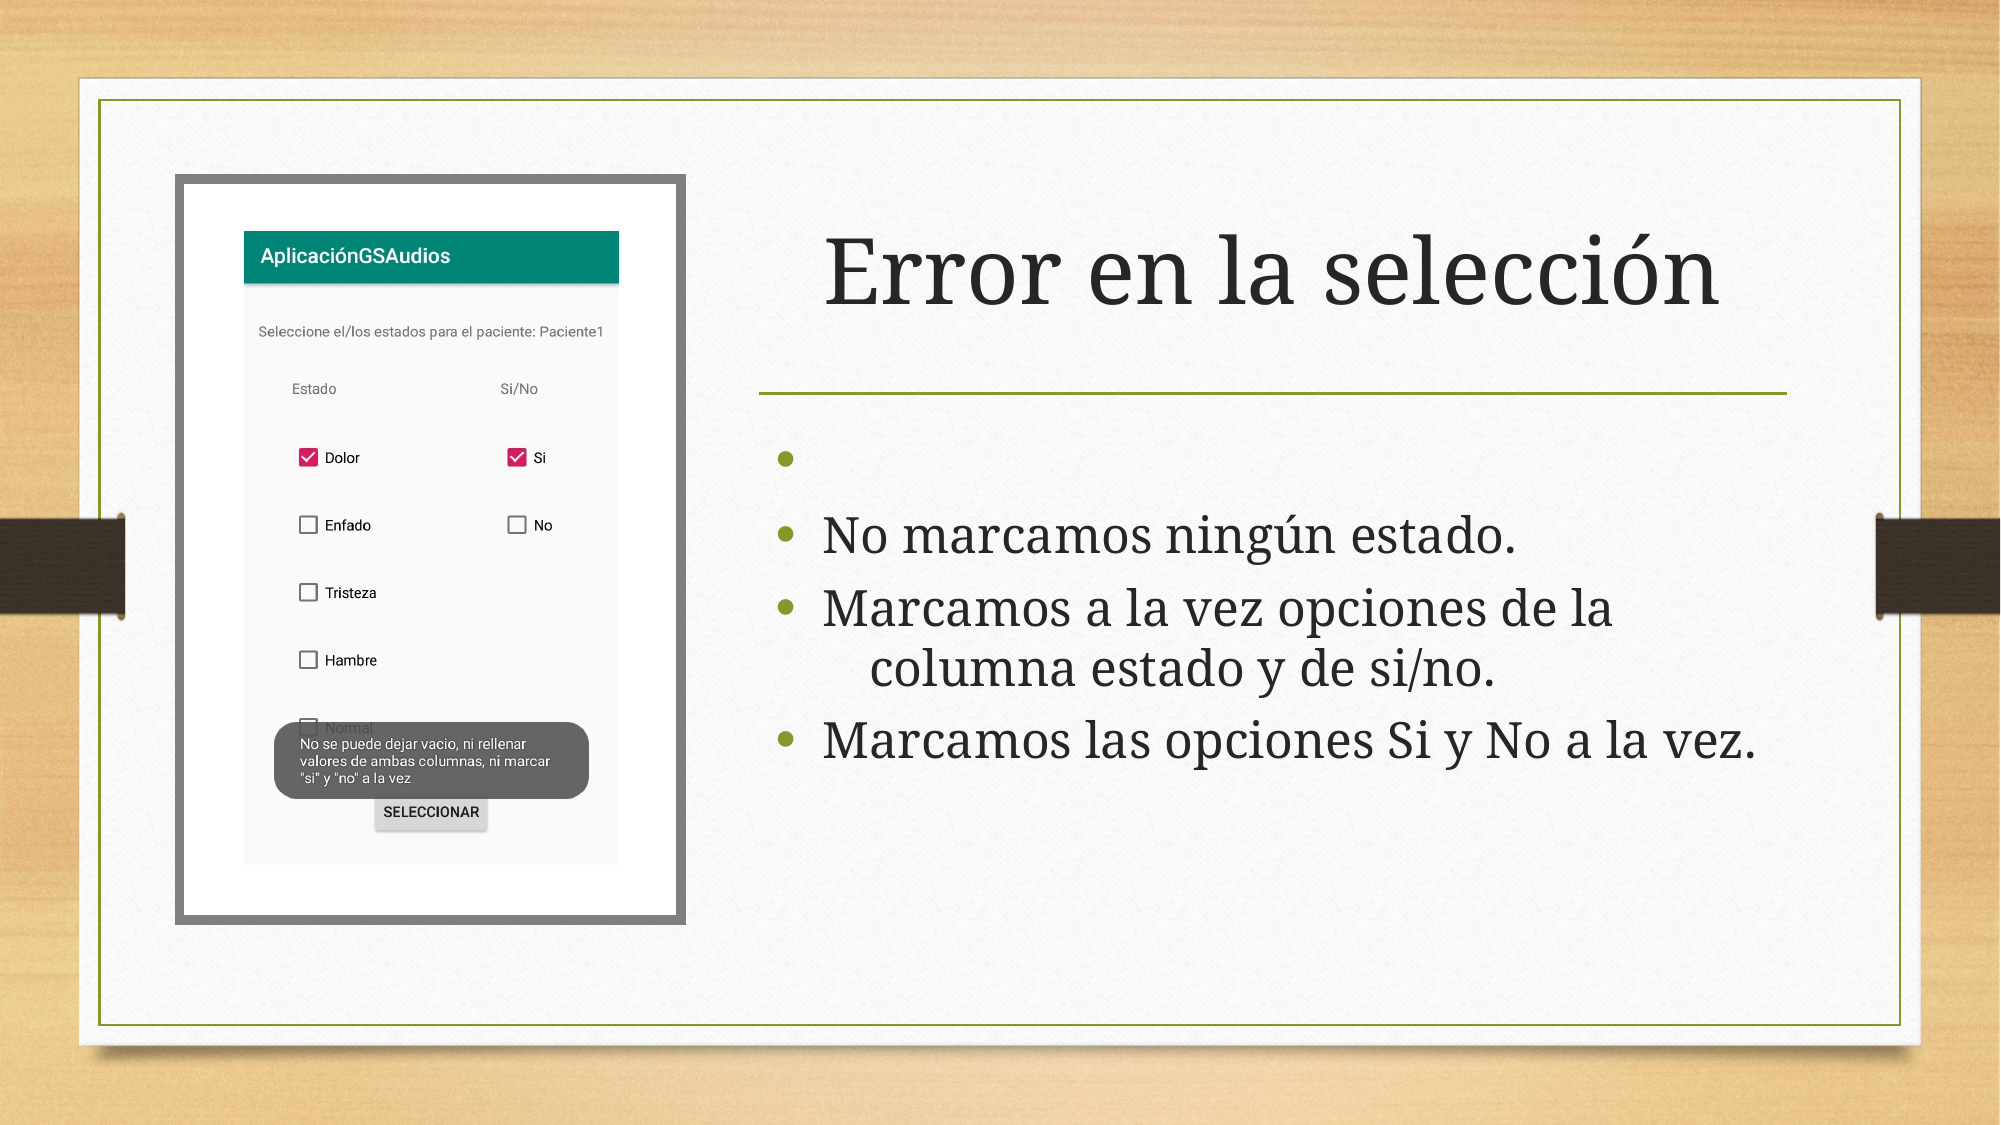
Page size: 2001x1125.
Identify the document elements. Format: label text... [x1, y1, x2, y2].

text_box [179, 179, 681, 920]
title Error en la selección [758, 161, 1788, 376]
picture [0, 0, 2000, 1125]
list No marcamos ningún estado. Marcamos a la vez opciones de la columna estado y de si/no. Marcamos las opciones Si y No a la vez. [760, 419, 1788, 964]
